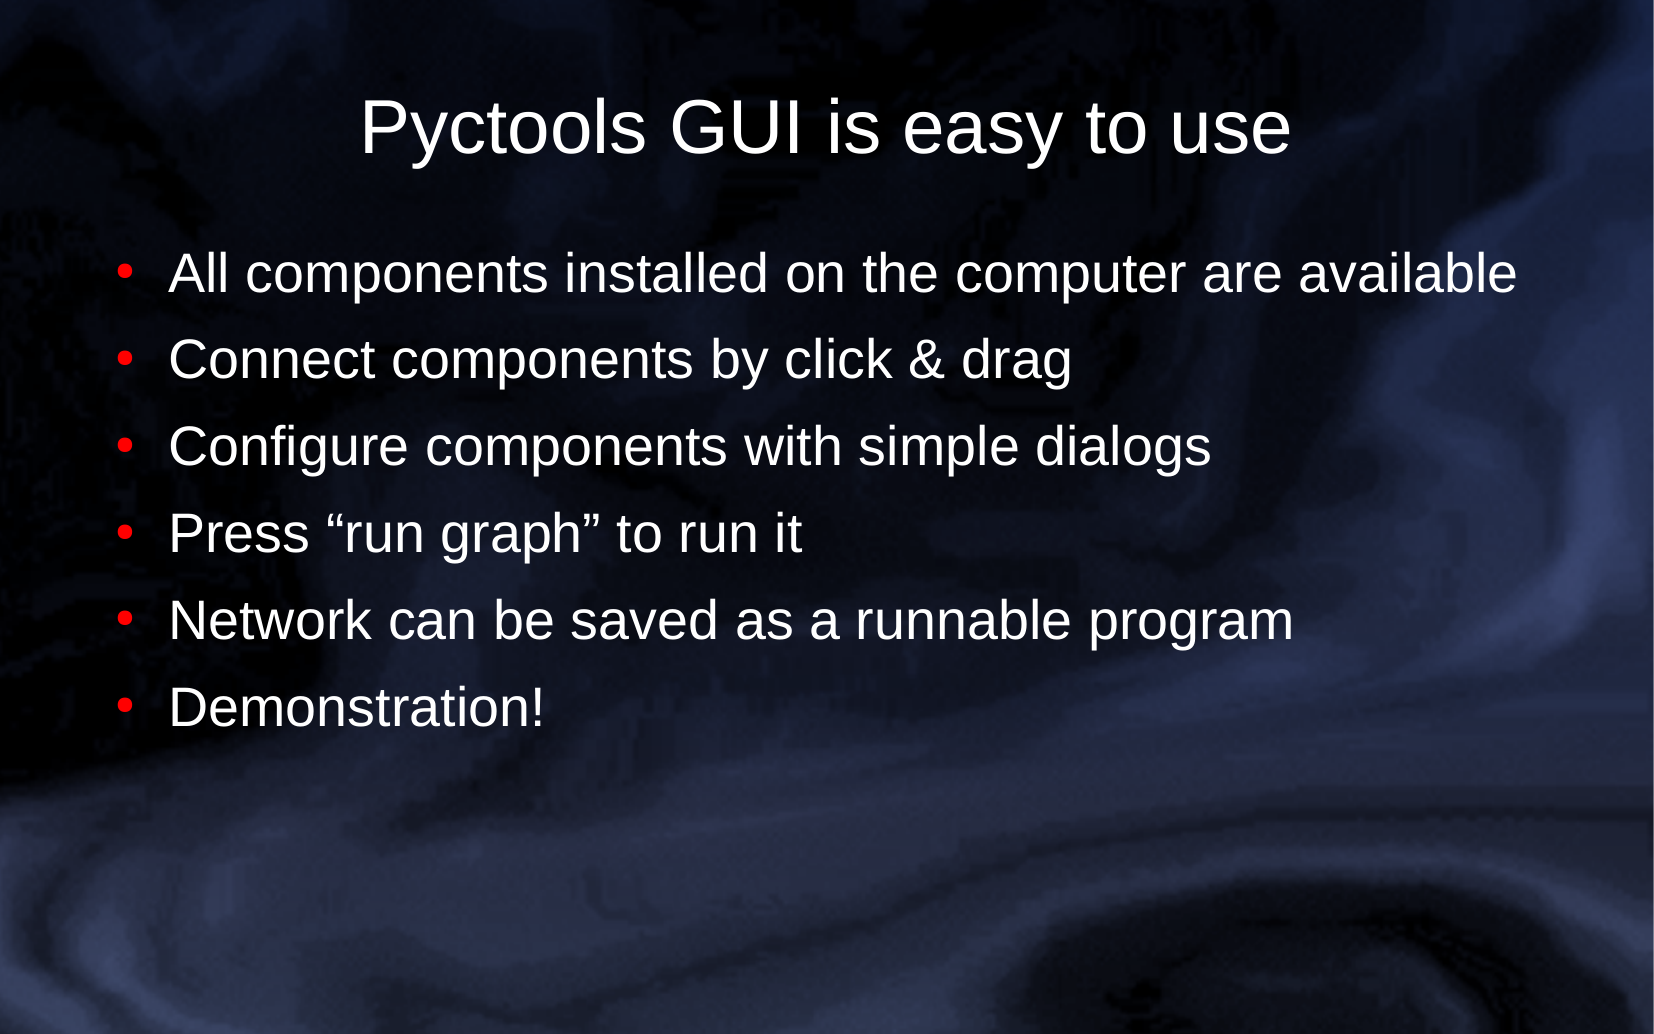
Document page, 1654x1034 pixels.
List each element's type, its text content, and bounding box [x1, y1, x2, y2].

title Pyctools GUI is easy to use [82, 41, 1571, 214]
picture [0, 0, 1654, 1034]
list All components installed on the computer are available Connect components by click & drag Configure components with simple dialogs Press “run graph” to run it Network can be saved as a runnable program Demonstration! [82, 241, 1571, 842]
